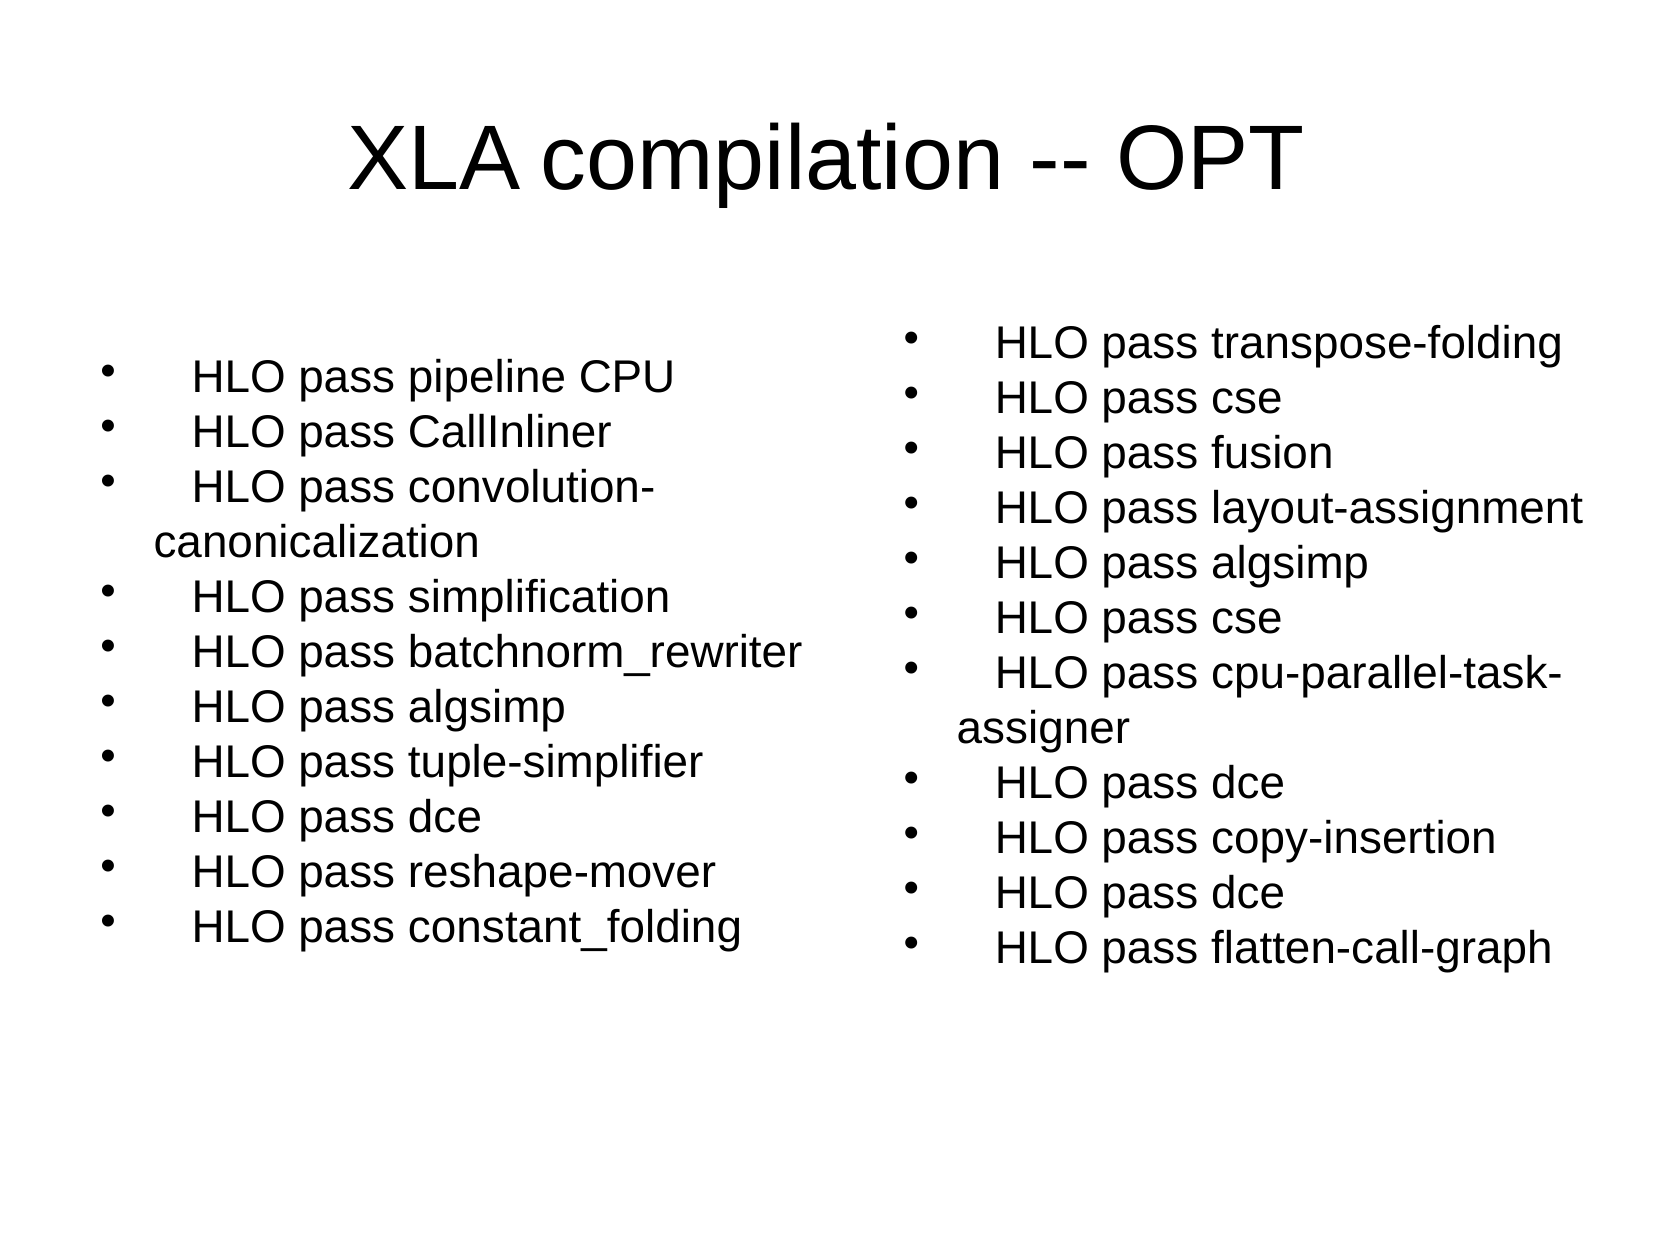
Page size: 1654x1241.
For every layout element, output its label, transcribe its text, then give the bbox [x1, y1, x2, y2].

text_box HLO pass pipeline CPU HLO pass CallInliner HLO pass convolution-canonicalization HLO pass simplification HLO pass batchnorm_rewriter HLO pass algsimp HLO pass tuple-simplifier HLO pass dce HLO pass reshape-mover HLO pass constant_folding [82, 256, 803, 1170]
text_box XLA compilation -- OPT [82, 49, 1571, 257]
text_box HLO pass transpose-folding HLO pass cse HLO pass fusion HLO pass layout-assignment HLO pass algsimp HLO pass cse HLO pass cpu-parallel-task-assigner HLO pass dce HLO pass copy-insertion HLO pass dce HLO pass flatten-call-graph [885, 312, 1618, 1226]
